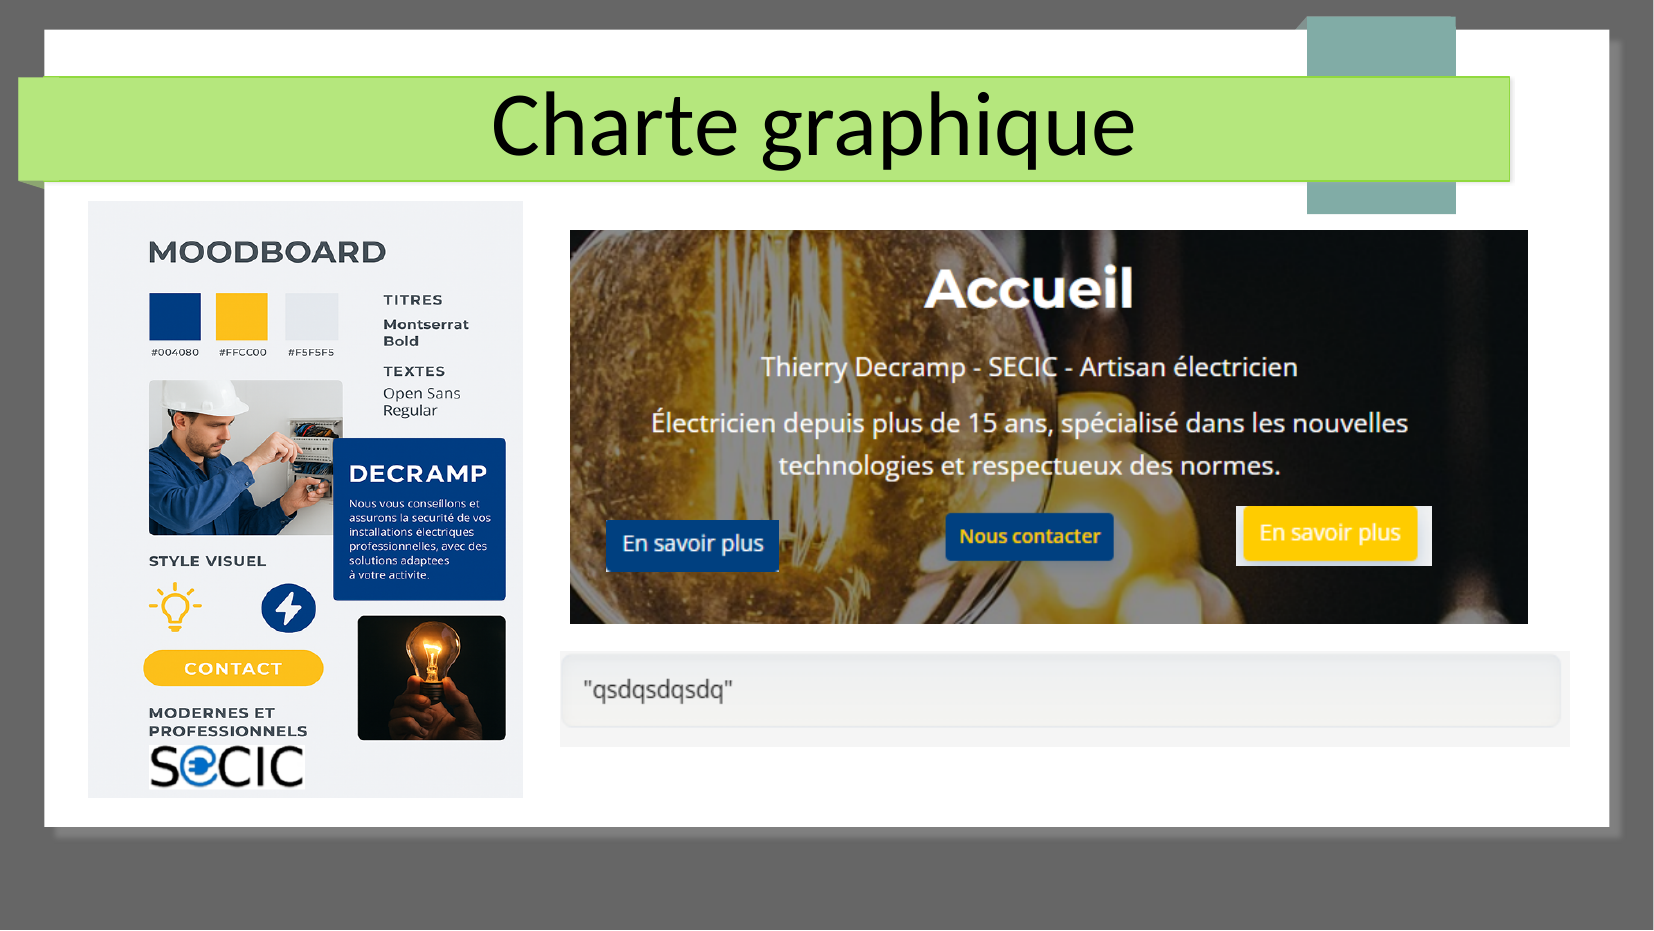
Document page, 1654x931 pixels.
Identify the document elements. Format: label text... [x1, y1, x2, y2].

picture [86, 201, 523, 798]
title Charte graphique [88, 72, 1506, 179]
picture [560, 651, 1570, 747]
picture [570, 230, 1528, 624]
